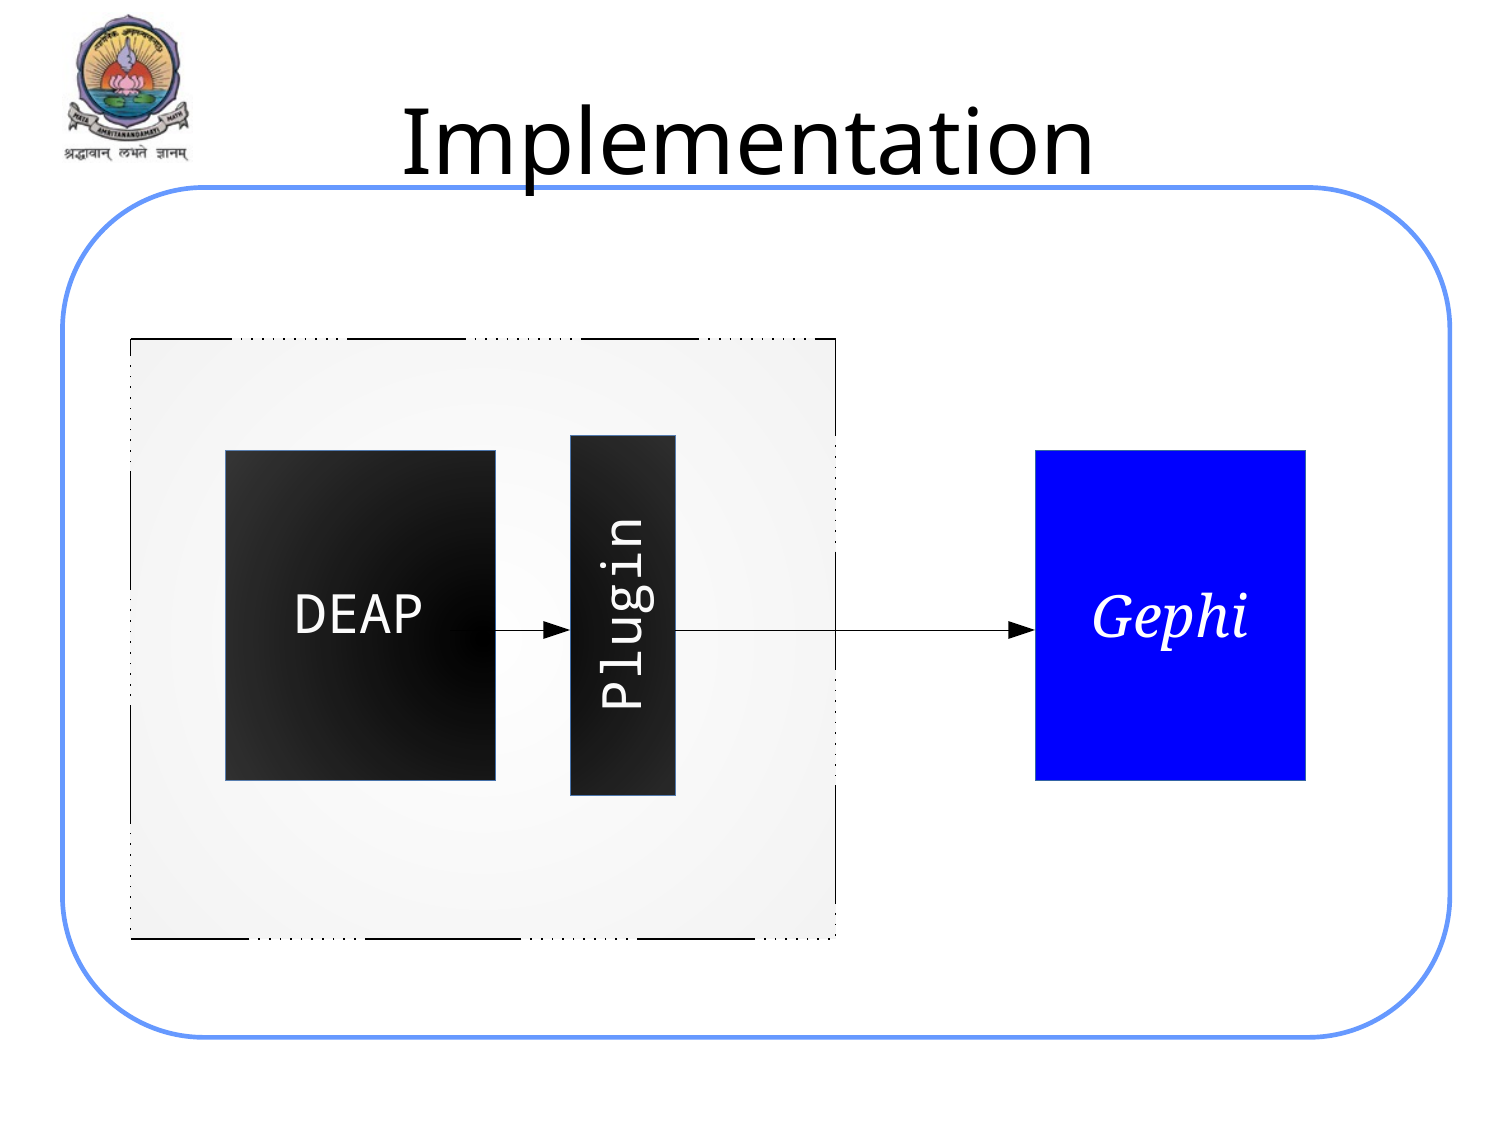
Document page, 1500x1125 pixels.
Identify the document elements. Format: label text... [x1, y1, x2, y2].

title Implementation [75, 44, 1425, 233]
picture [62, 12, 193, 163]
text_box [130, 338, 836, 939]
text_box Gephi [1035, 450, 1306, 781]
